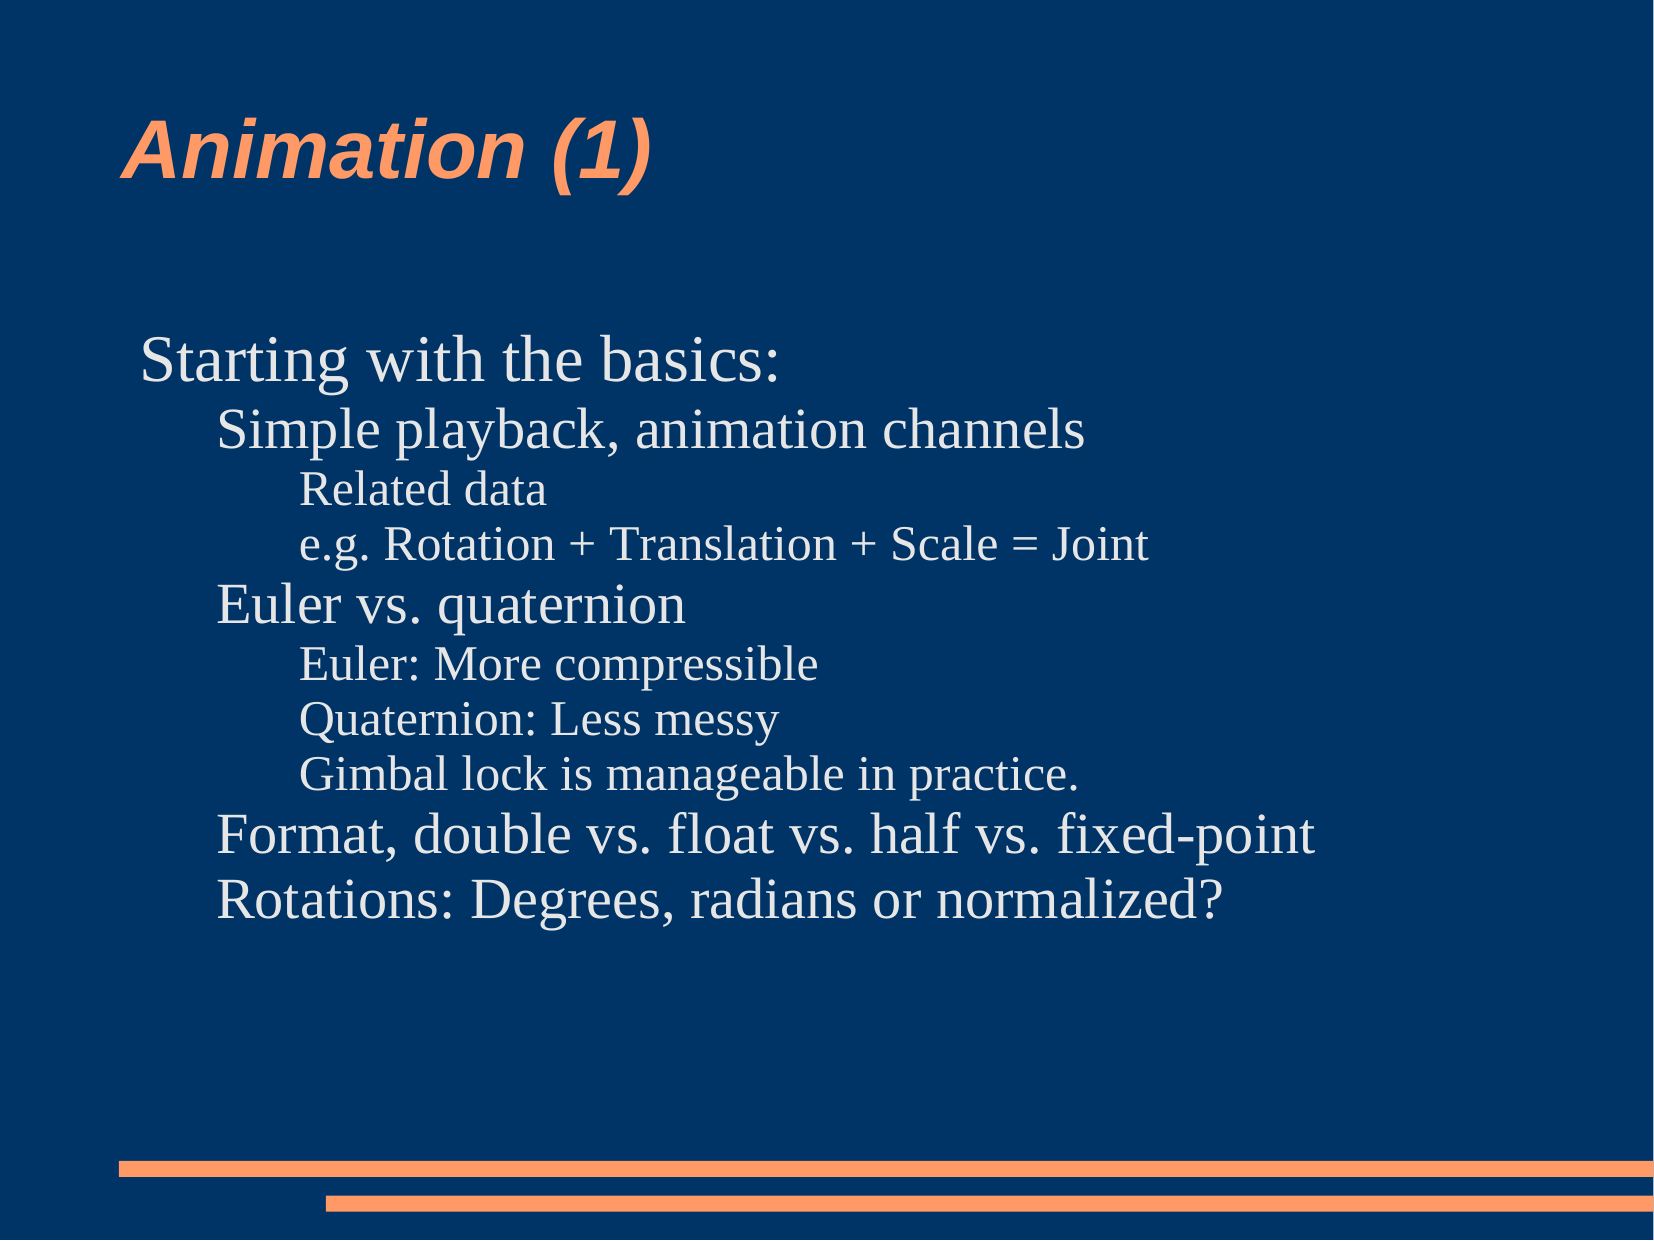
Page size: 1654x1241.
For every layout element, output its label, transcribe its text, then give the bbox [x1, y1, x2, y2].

title Animation (1) [121, 46, 1534, 254]
list Starting with the basics: Simple playback, animation channels Related data e.g. Rotation + Translation + Scale = Joint Euler vs. quaternion Euler: More compressible Quaternion: Less messy Gimbal lock is manageable in practice. Format, double vs. float vs. half vs. fixed-point Rotations: Degrees, radians or normalized? [121, 322, 1561, 1133]
